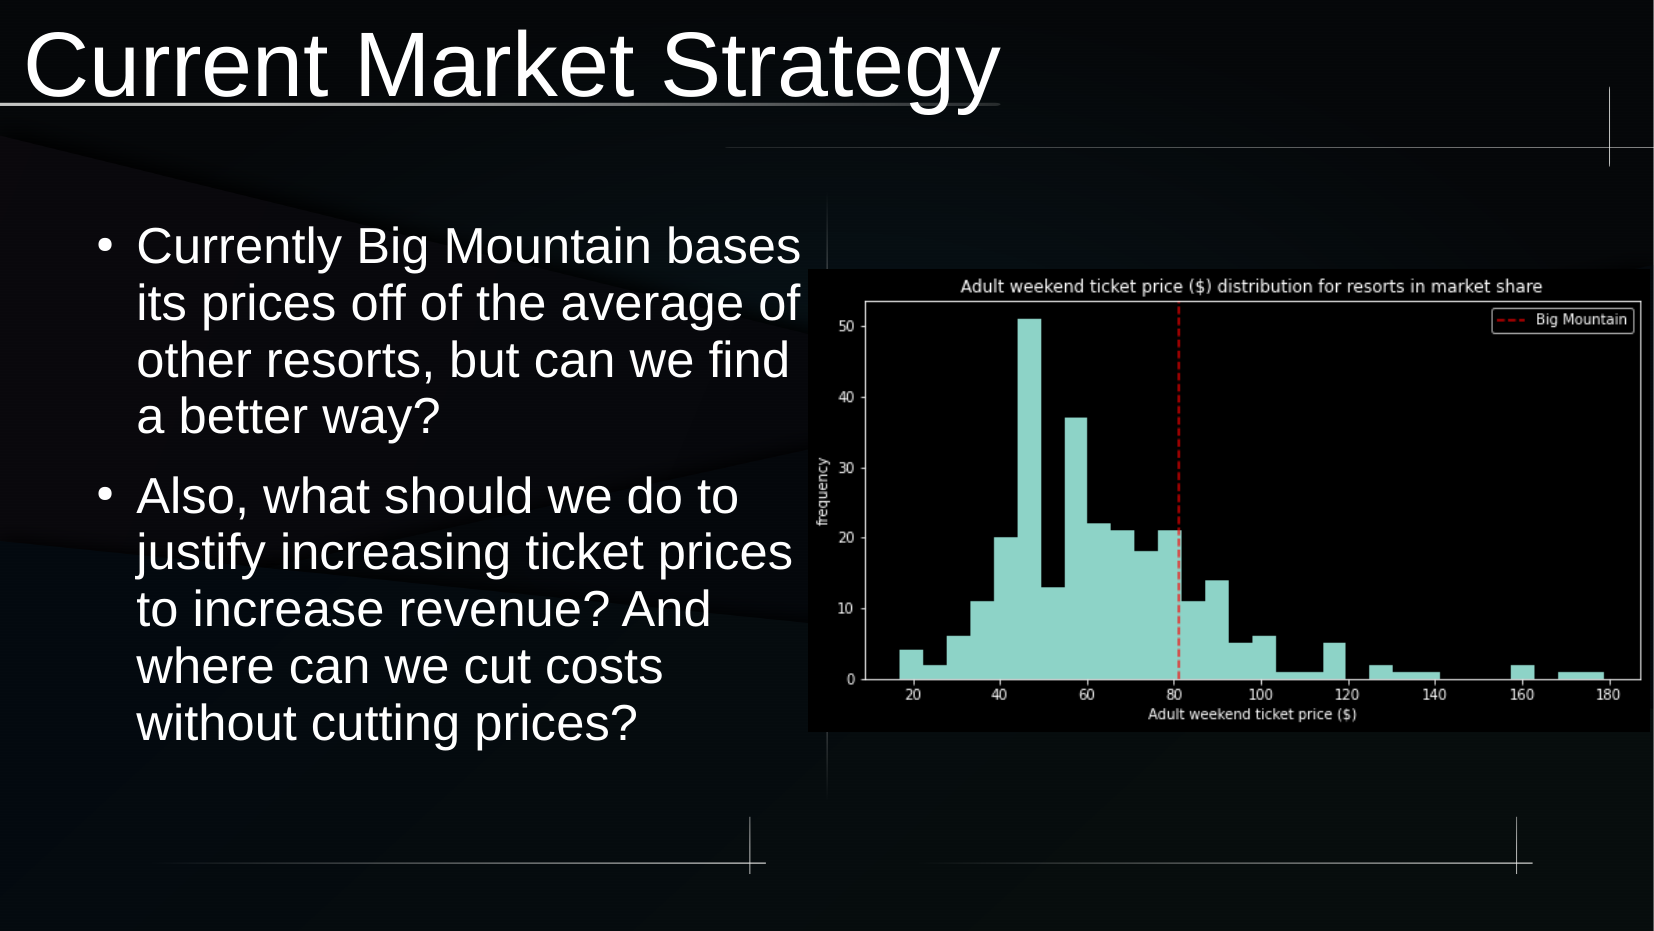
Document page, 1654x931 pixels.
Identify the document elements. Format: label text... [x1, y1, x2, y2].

title Current Market Strategy [23, 11, 1589, 119]
list Currently Big Mountain bases its prices off of the average of other resorts, but can we find a better way? Also, what should we do to justify increasing ticket prices to increase revenue? And where can we cut costs without cutting prices? [82, 217, 809, 758]
picture [0, 0, 1654, 931]
